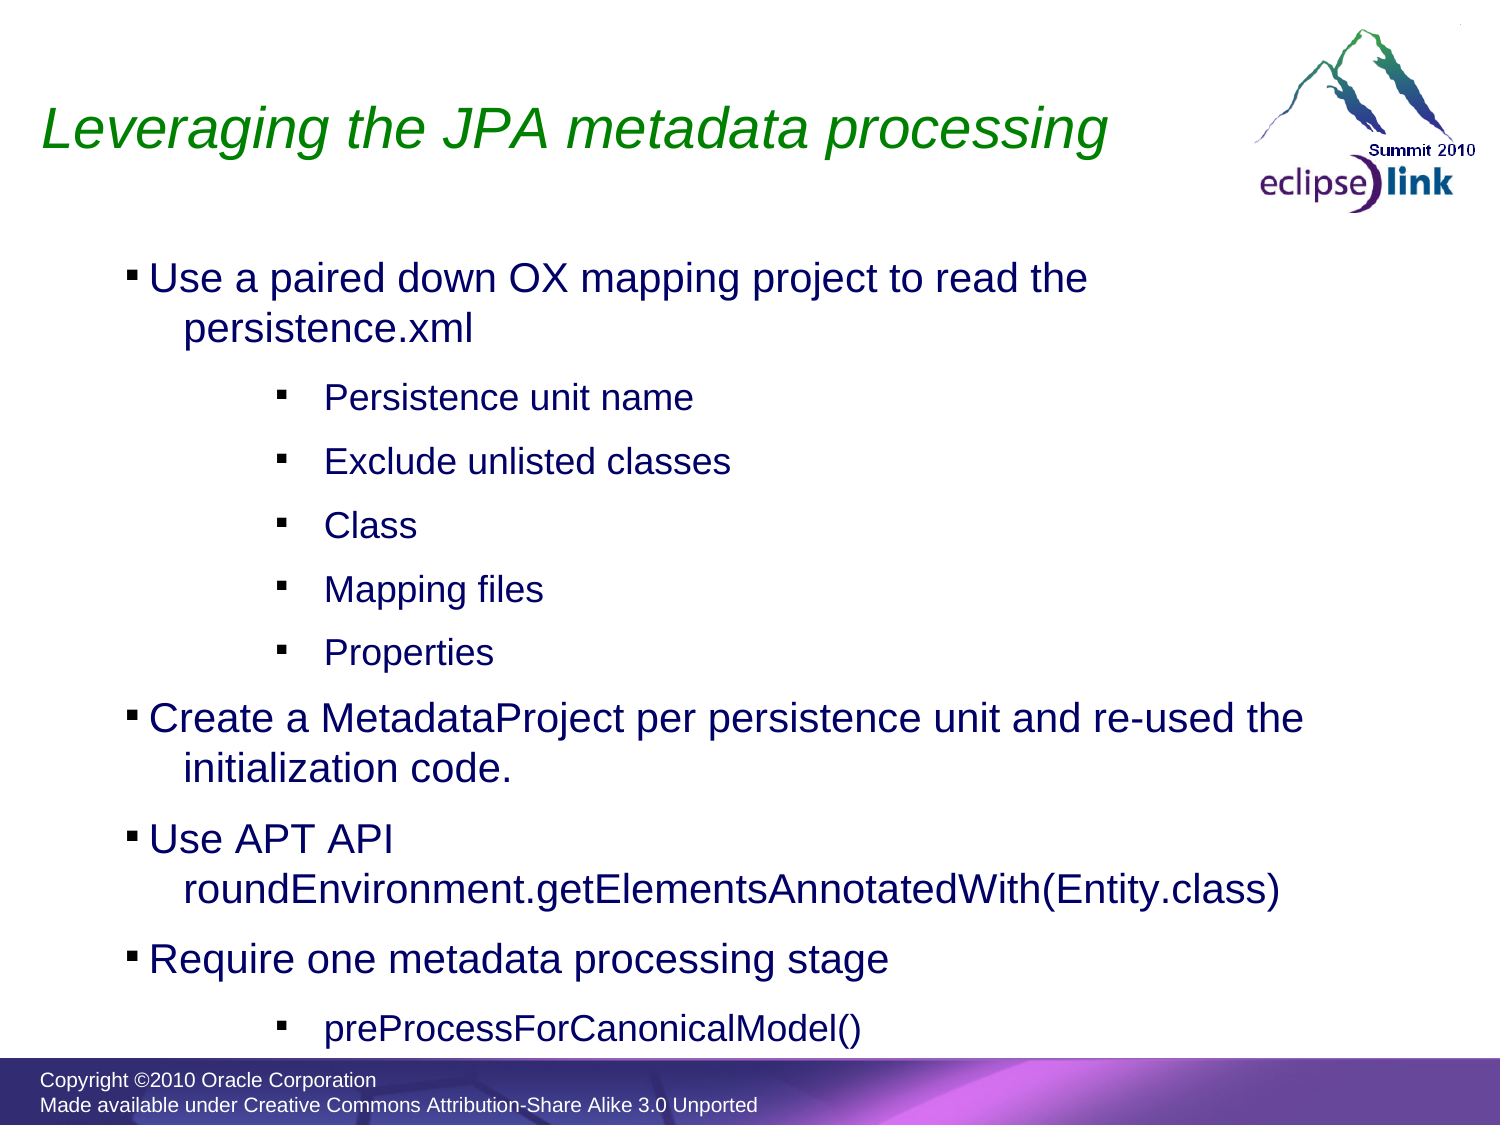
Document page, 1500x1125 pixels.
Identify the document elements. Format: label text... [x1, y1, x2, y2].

picture [0, 1058, 1500, 1125]
picture [1250, 24, 1478, 215]
title Leveraging the JPA metadata processing [26, 90, 1223, 173]
list Use a paired down OX mapping project to read the persistence.xml Persistence unit name Exclude unlisted classes Class Mapping files Properties Create a MetadataProject per persistence unit and re-used the initialization code. Use APT API roundEnvironment.getElementsAnnotatedWith(Entity.class) Require one metadata processing stage preProcessForCanonicalModel() [112, 243, 1388, 1058]
